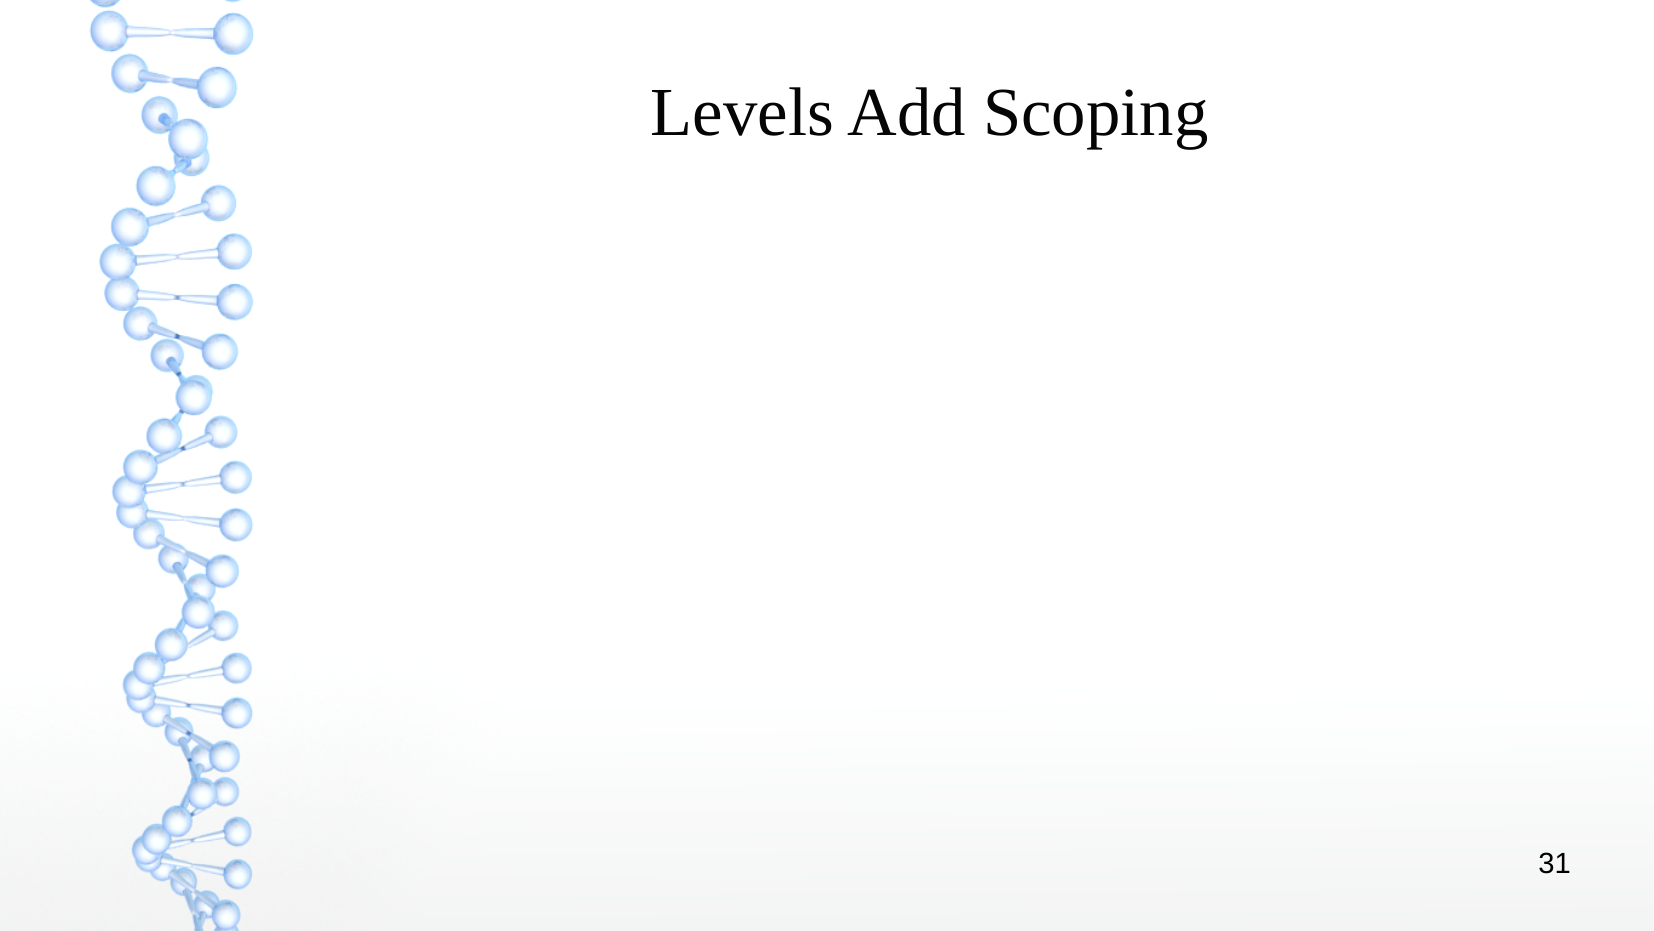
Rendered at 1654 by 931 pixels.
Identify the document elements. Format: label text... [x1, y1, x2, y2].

picture [0, 0, 1654, 931]
title Levels Add Scoping [265, 35, 1595, 189]
